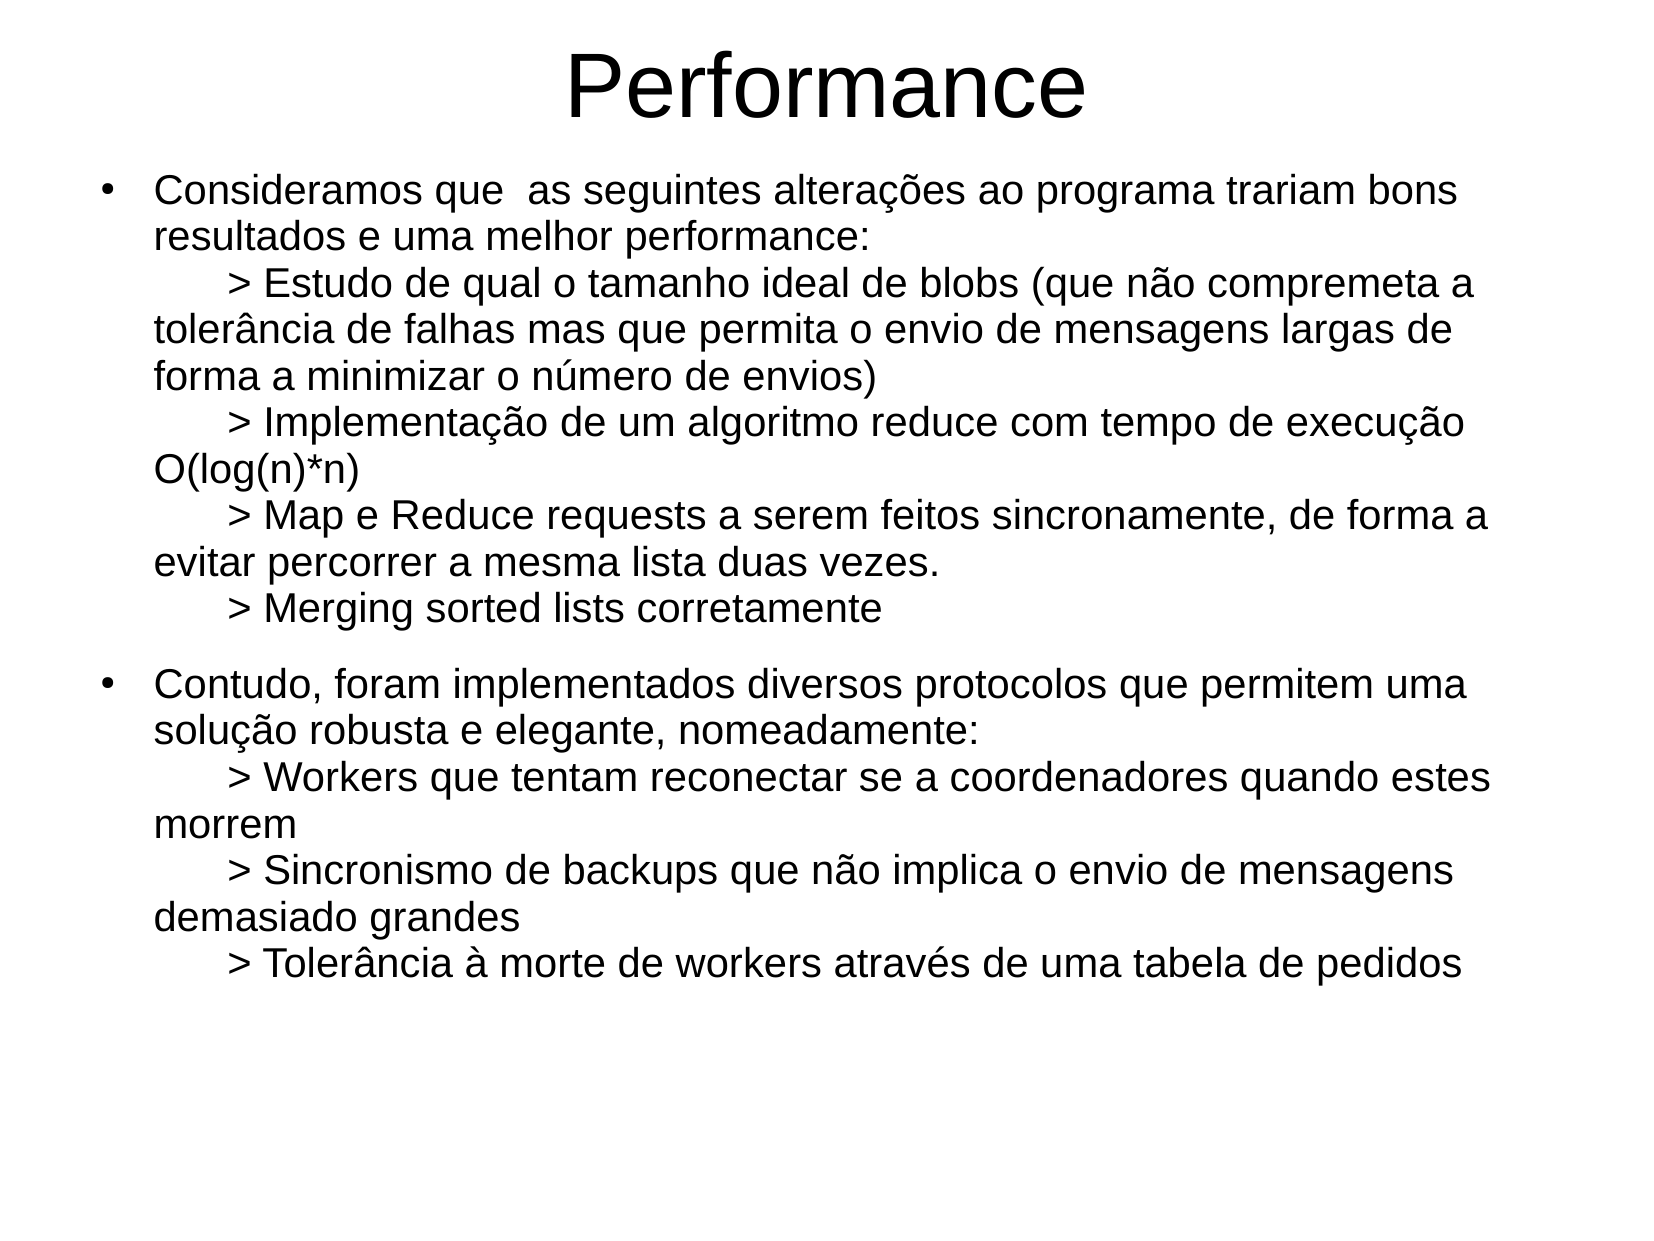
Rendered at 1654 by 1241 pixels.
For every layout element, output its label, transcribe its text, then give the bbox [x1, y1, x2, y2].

title Performance [82, 0, 1571, 166]
list Consideramos que as seguintes alterações ao programa trariam bons resultados e uma melhor performance: > Estudo de qual o tamanho ideal de blobs (que não compremeta a tolerância de falhas mas que permita o envio de mensagens largas de forma a minimizar o número de envios) > Implementação de um algoritmo reduce com tempo de execução O(log(n)*n) > Map e Reduce requests a serem feitos sincronamente, de forma a evitar percorrer a mesma lista duas vezes. > Merging sorted lists corretamente Contudo, foram implementados diversos protocolos que permitem uma solução robusta e elegante, nomeadamente: > Workers que tentam reconectar se a coordenadores quando estes morrem > Sincronismo de backups que não implica o envio de mensagens demasiado grandes > Tolerância à morte de workers através de uma tabela de pedidos [82, 166, 1571, 1217]
